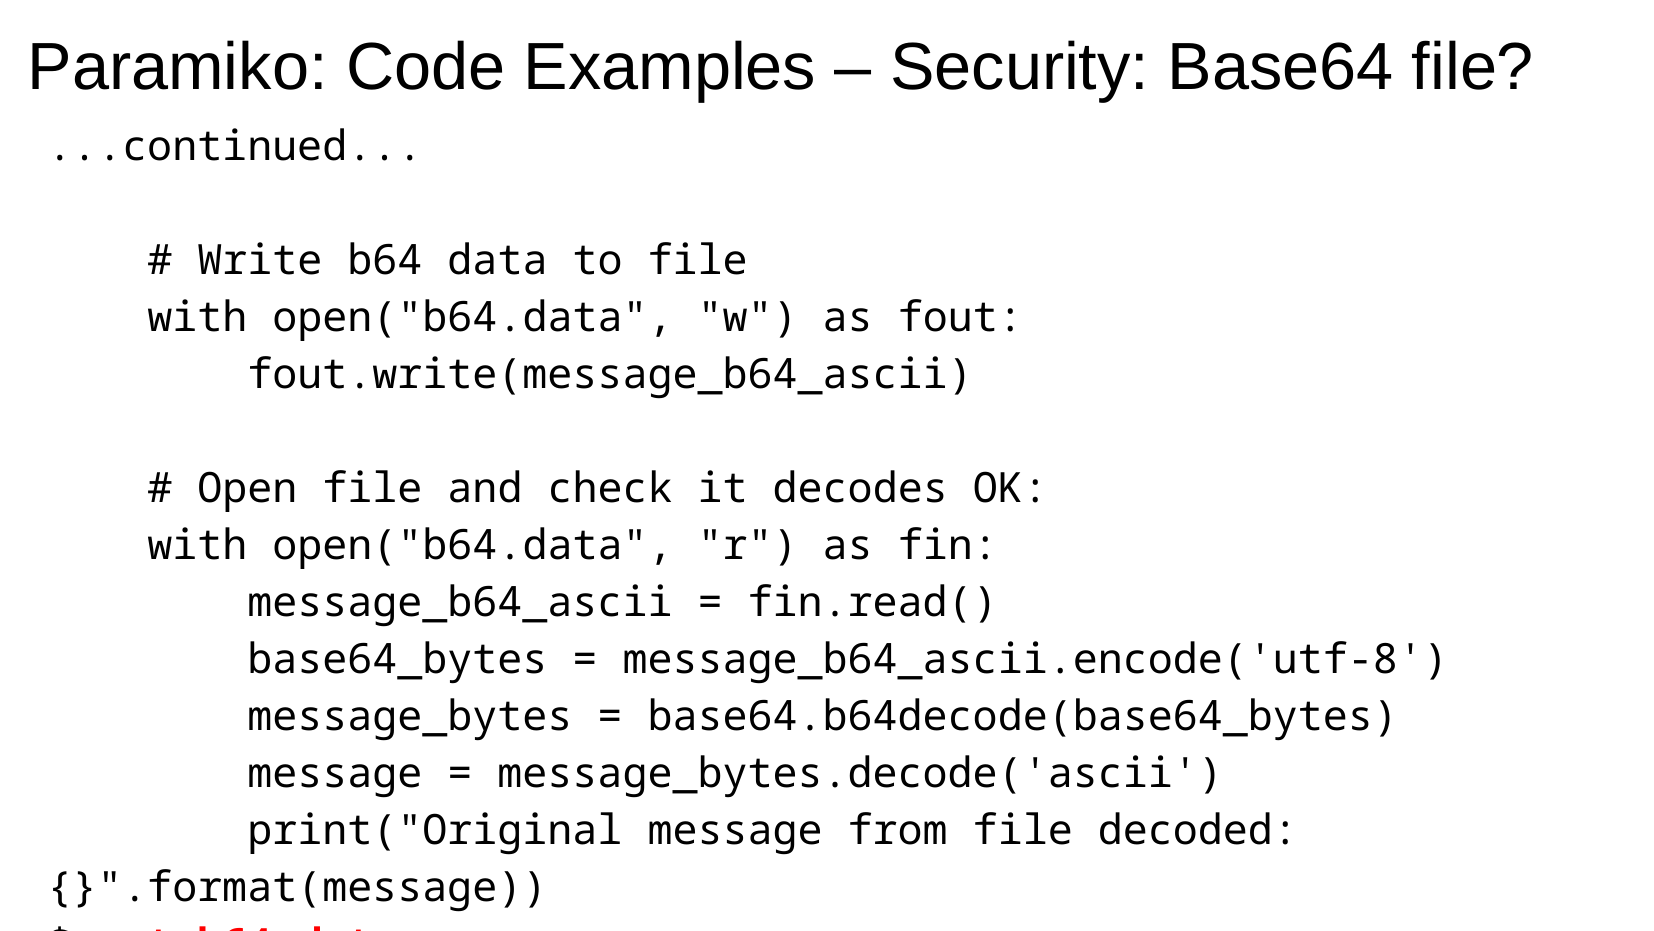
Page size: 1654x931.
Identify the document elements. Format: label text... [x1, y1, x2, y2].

title Paramiko: Code Examples – Security: Base64 file? [27, 28, 1619, 104]
subtitle ...continued... # Write b64 data to file with open("b64.data", "w") as fout: fout.write(message_b64_ascii) # Open file and check it decodes OK: with open("b64.data", "r") as fin: message_b64_ascii = fin.read() base64_bytes = message_b64_ascii.encode('utf-8') message_bytes = base64.b64decode(base64_bytes) message = message_bytes.decode('ascii') print("Original message from file decoded:{}".format(message)) $ cat b64.data U0VSVkVMjA1LjEwMCcsIFBPUlQ9MjAU9J2lasdycycsIFBBU1NXT1JEPSdkasdZWN0GFuZCc= [47, 116, 1619, 924]
